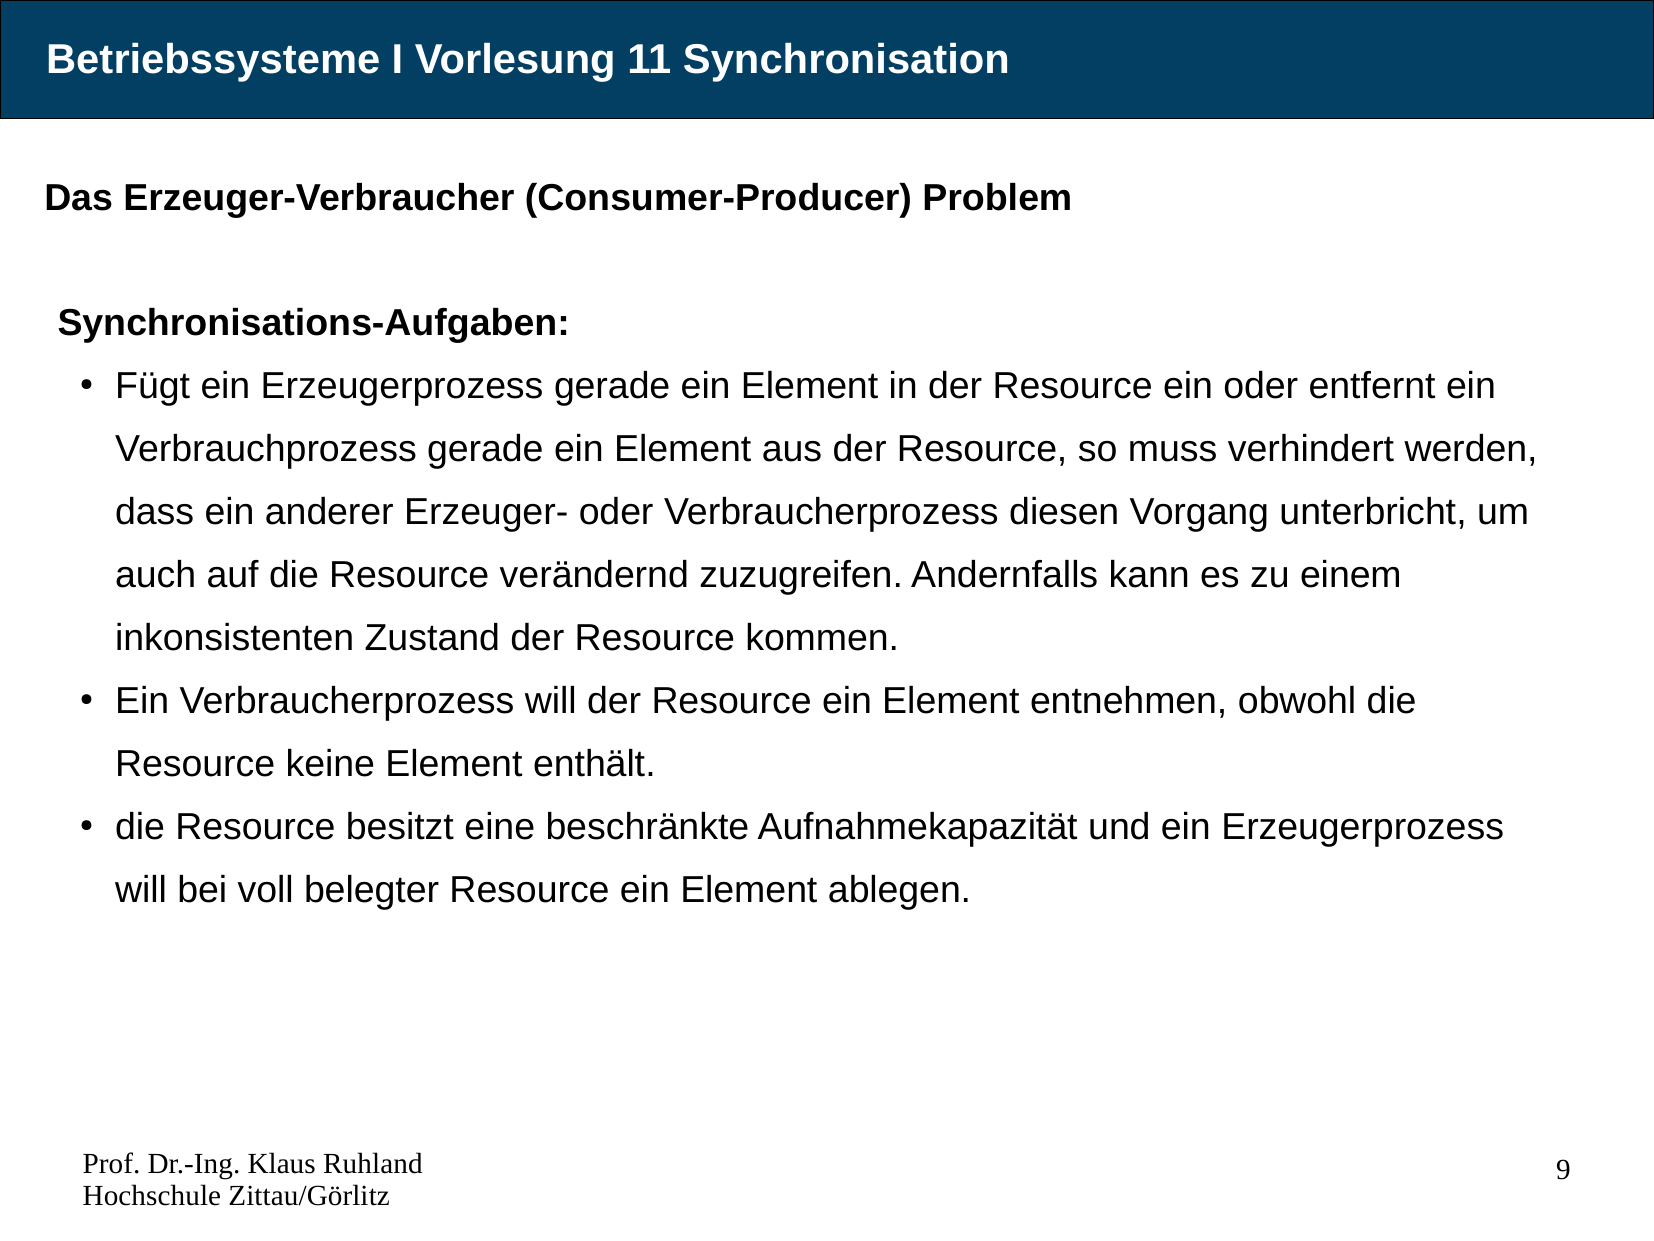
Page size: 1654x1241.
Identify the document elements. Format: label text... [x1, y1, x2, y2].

text_box Das Erzeuger-Verbraucher (Consumer-Producer) Problem Synchronisations-Aufgaben: Fügt ein Erzeugerprozess gerade ein Element in der Resource ein oder entfernt ein Verbrauchprozess gerade ein Element aus der Resource, so muss verhindert werden, dass ein anderer Erzeuger- oder Verbraucherprozess diesen Vorgang unterbricht, um auch auf die Resource verändernd zuzugreifen. Andernfalls kann es zu einem inkonsistenten Zustand der Resource kommen. Ein Verbraucherprozess will der Resource ein Element entnehmen, obwohl die Resource keine Element enthält. die Resource besitzt eine beschränkte Aufnahmekapazität und ein Erzeugerprozess will bei voll belegter Resource ein Element ablegen. [29, 147, 1565, 1121]
